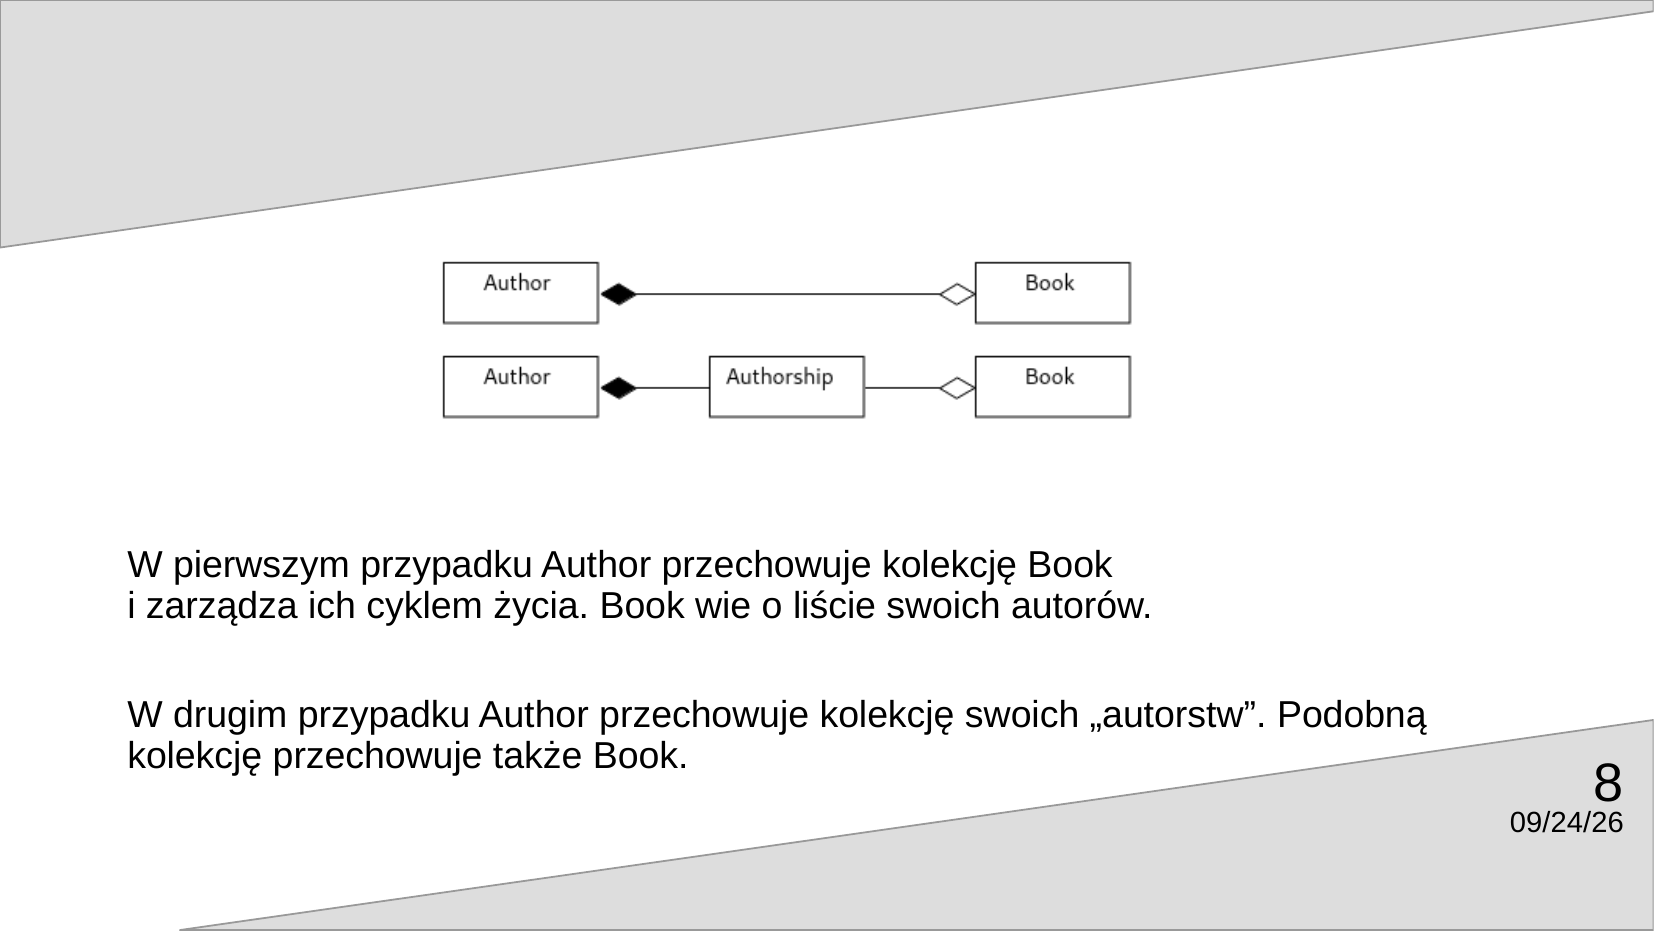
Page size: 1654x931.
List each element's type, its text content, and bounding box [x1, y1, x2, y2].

text_box W drugim przypadku Author przechowuje kolekcję swoich „autorstw”. Podobną kolekcję przechowuje także Book. [112, 685, 1501, 788]
picture [412, 231, 1163, 451]
text_box W pierwszym przypadku Author przechowuje kolekcję Book i zarządza ich cyklem życia. Book wie o liście swoich autorów. [112, 535, 1501, 638]
